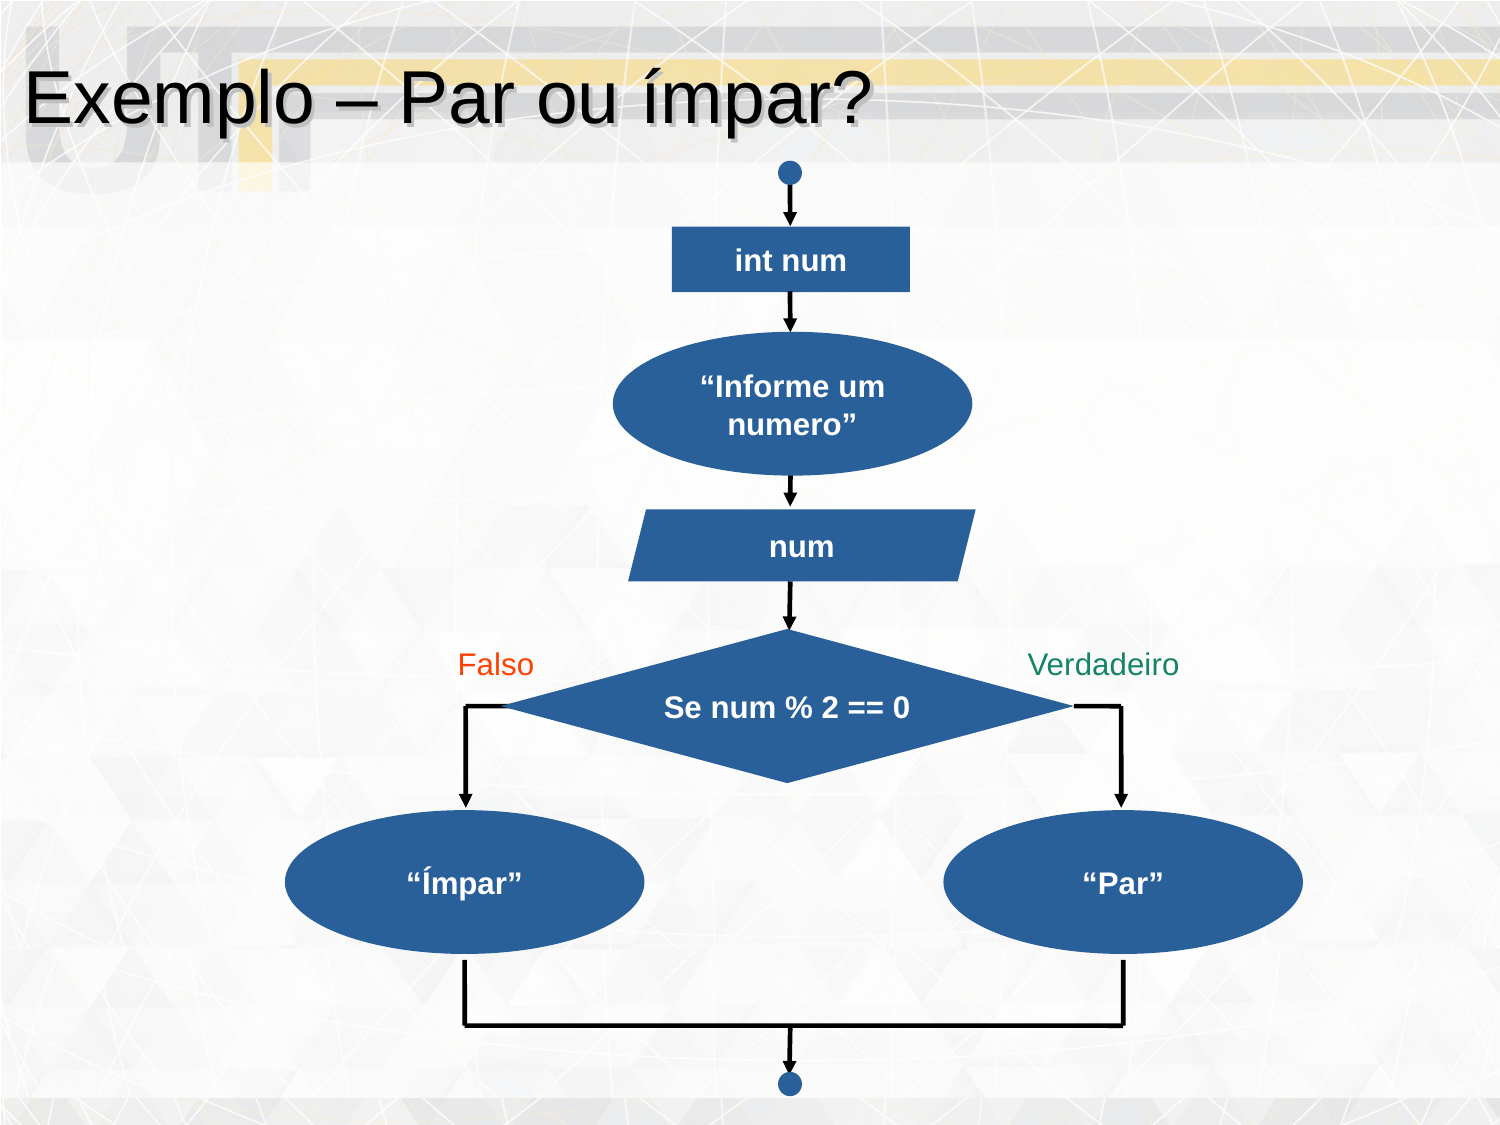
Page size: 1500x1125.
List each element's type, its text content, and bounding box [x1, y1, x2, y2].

text_box Se num % 2 == 0 [500, 628, 1074, 784]
text_box Verdadeiro [1012, 637, 1195, 690]
text_box “Ímpar” [284, 810, 645, 954]
text_box int num [671, 226, 910, 293]
title Exemplo – Par ou ímpar? [23, 18, 1489, 178]
table_cell F [1, 1, 1500, 1125]
text_box [778, 1071, 802, 1097]
text_box [778, 160, 802, 185]
text_box Falso [442, 637, 550, 690]
text_box “Par” [943, 810, 1303, 954]
text_box “Informe um numero” [612, 331, 973, 476]
text_box num [628, 509, 976, 582]
